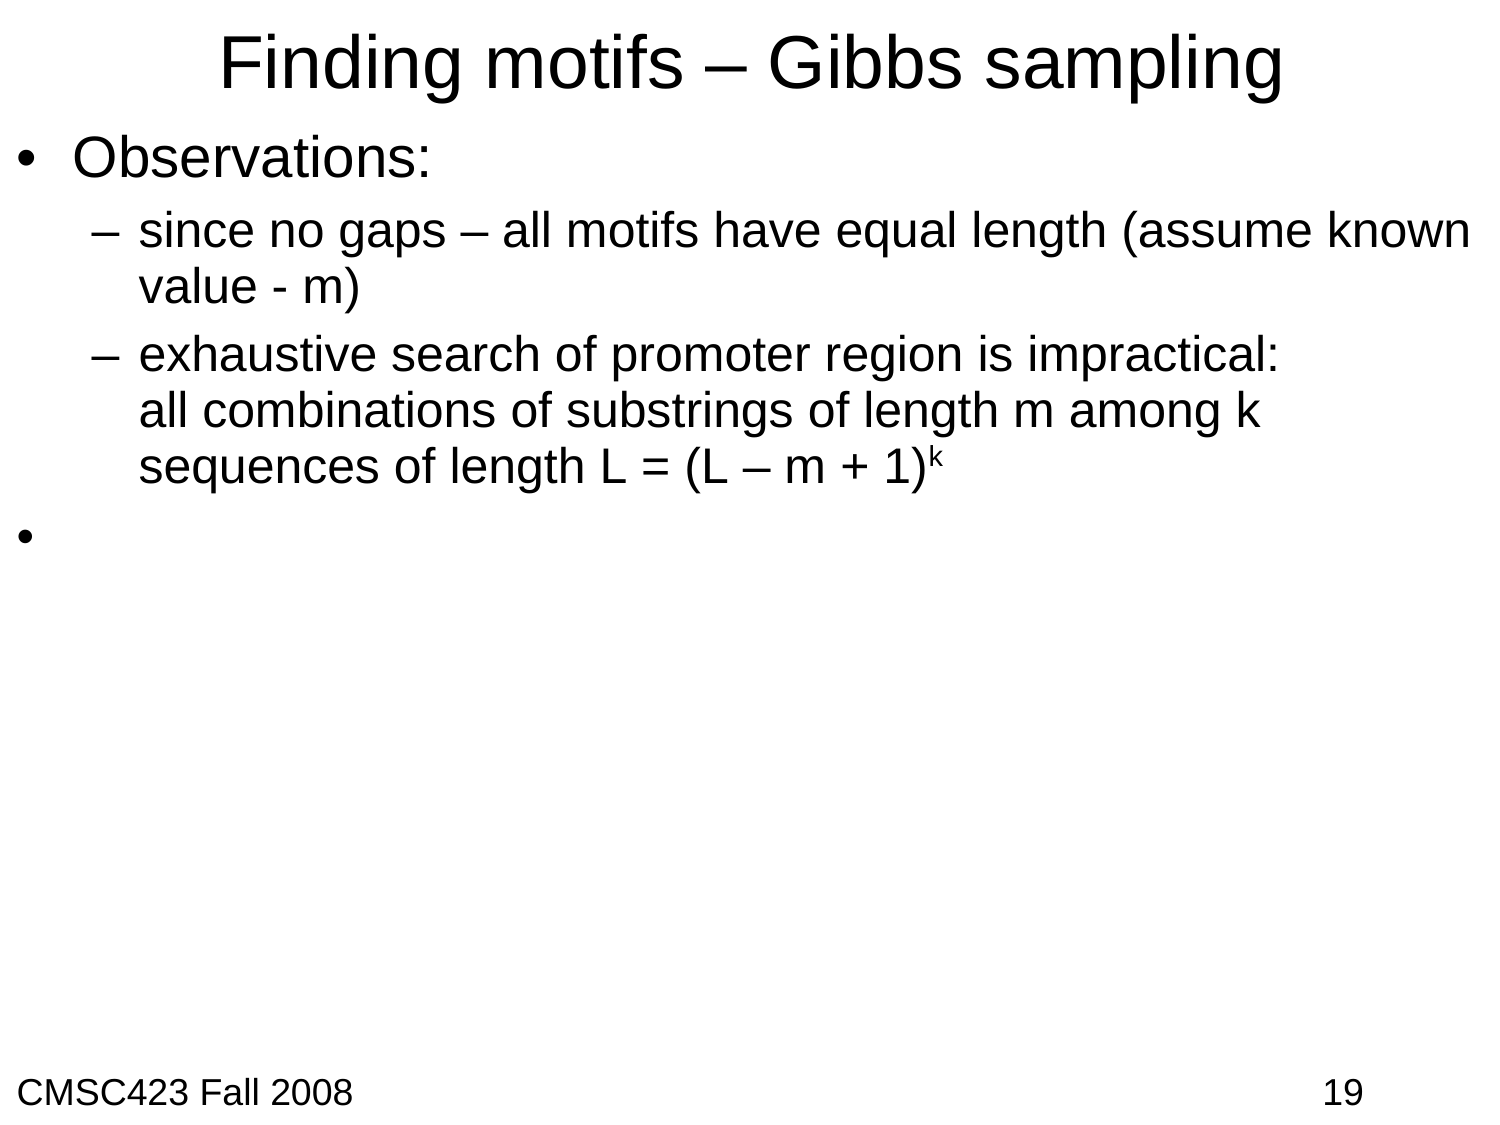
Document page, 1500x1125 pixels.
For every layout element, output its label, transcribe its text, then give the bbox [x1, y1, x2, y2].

list Observations: since no gaps – all motifs have equal length (assume known value - m) exhaustive search of promoter region is impractical: all combinations of substrings of length m among k sequences of length L = (L – m + 1)k [16, 124, 1485, 1057]
title Finding motifs – Gibbs sampling [19, 9, 1485, 116]
